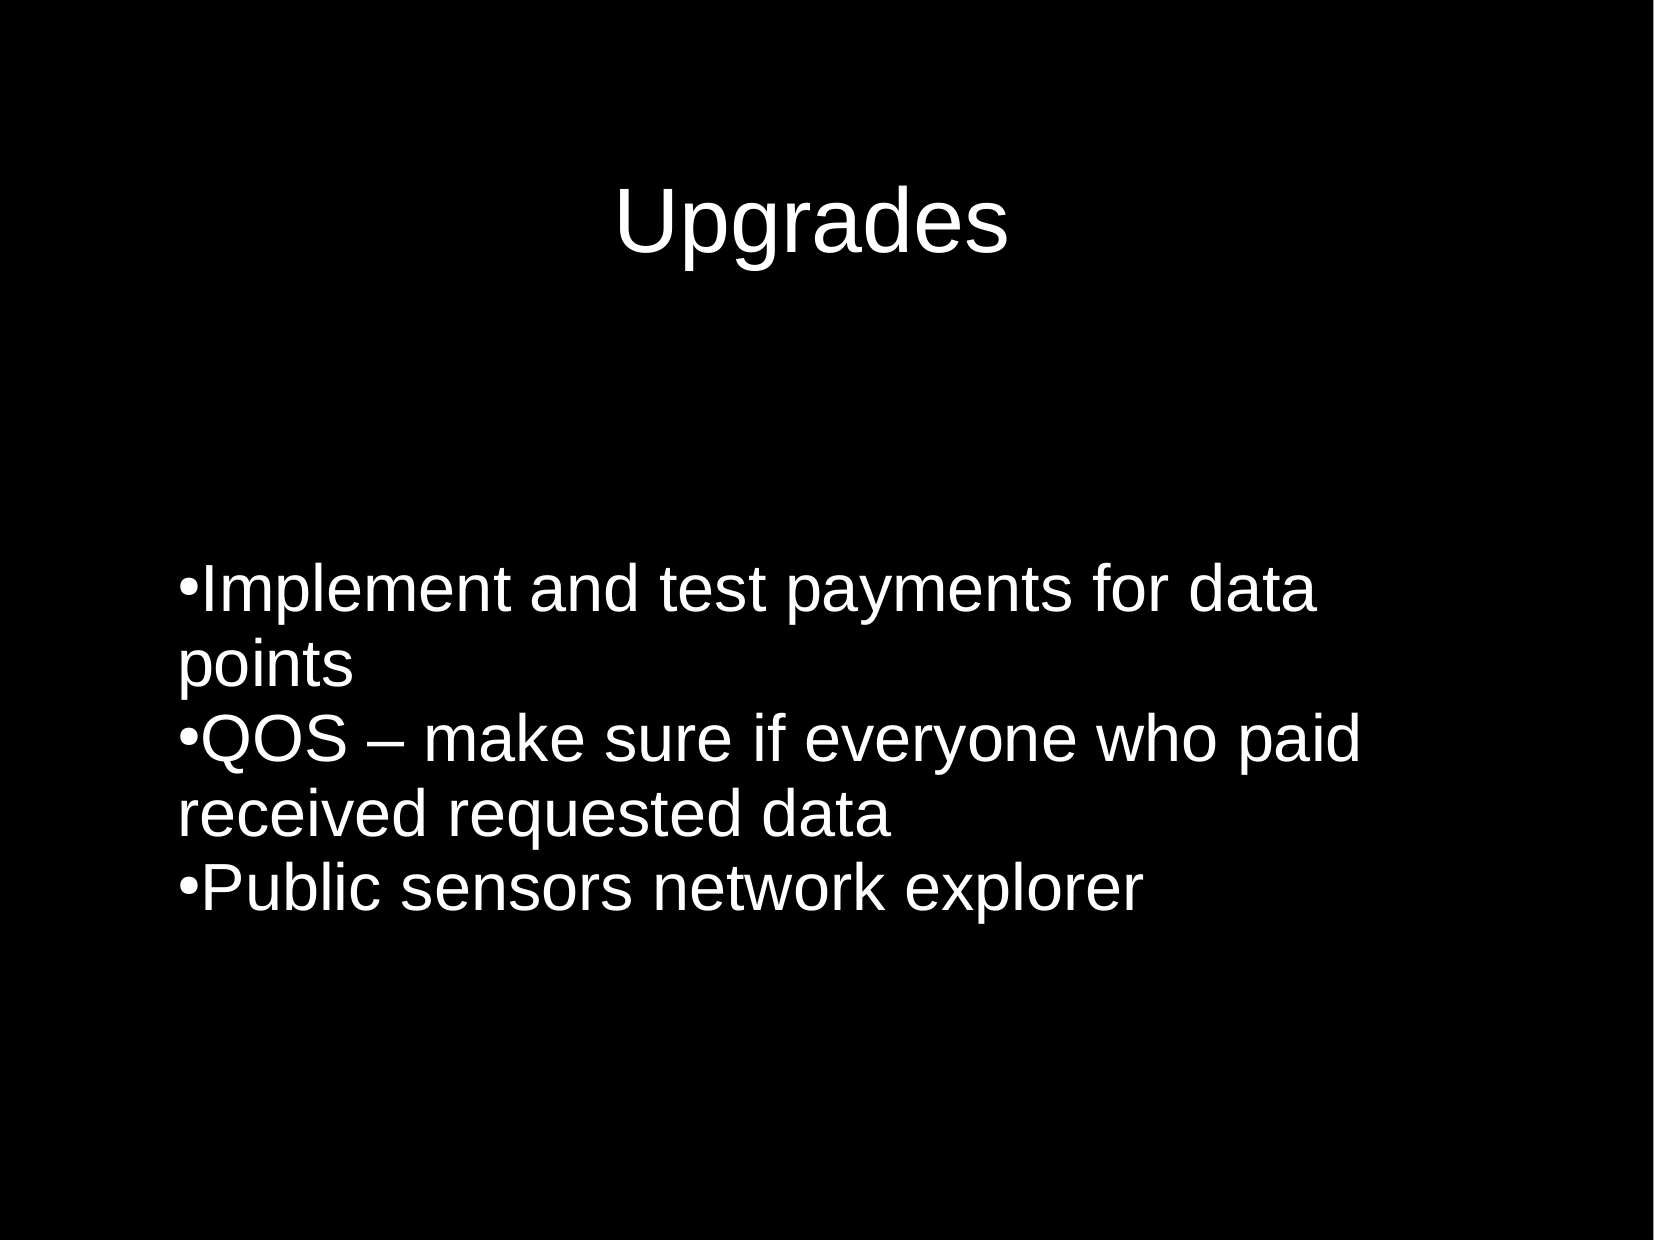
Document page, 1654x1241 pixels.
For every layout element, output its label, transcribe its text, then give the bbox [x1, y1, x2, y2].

title Upgrades [118, 117, 1506, 325]
subtitle Implement and test payments for data points QOS – make sure if everyone who paid received requested data Public sensors network explorer [177, 383, 1477, 1093]
